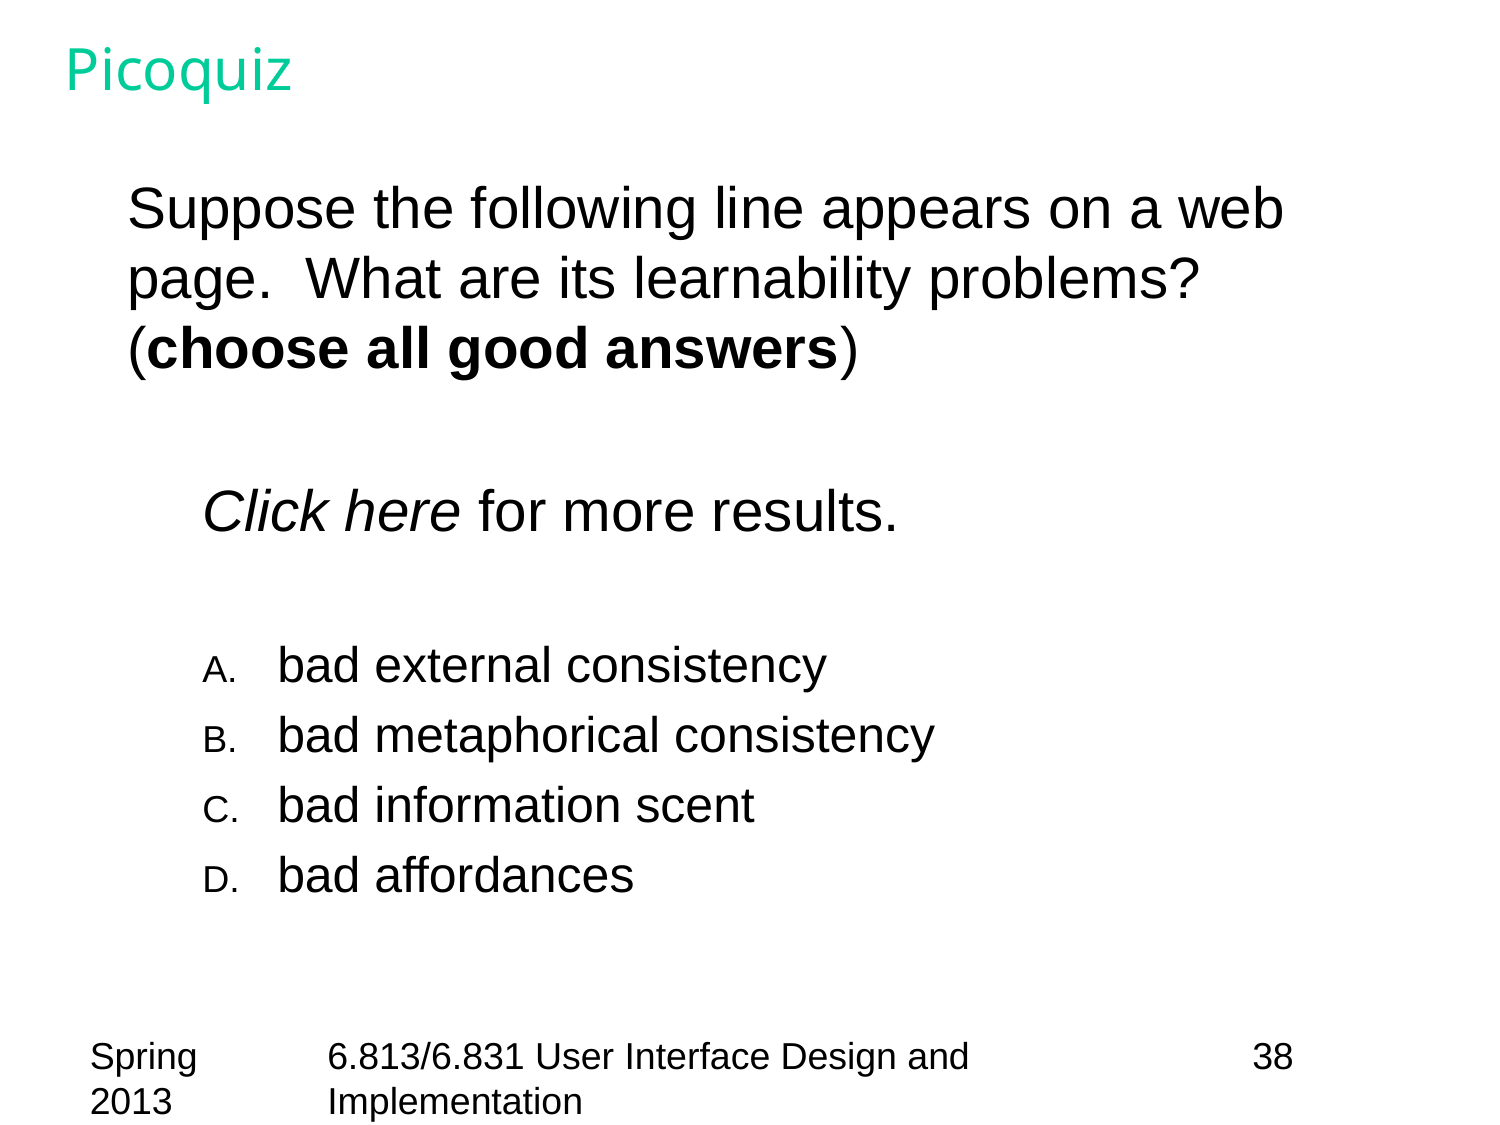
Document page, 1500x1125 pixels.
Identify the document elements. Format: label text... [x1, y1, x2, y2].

title Picoquiz [50, 24, 1438, 150]
footer 6.813/6.831 User Interface Design and Implementation [312, 1024, 1225, 1103]
list Suppose the following line appears on a web page. What are its learnability problems? (choose all good answers) Click here for more results. bad external consistency bad metaphorical consistency bad information scent bad affordances [112, 162, 1388, 1000]
slide_number Spring 2013 [75, 1024, 300, 1103]
slide_number <number> [1237, 1024, 1425, 1103]
